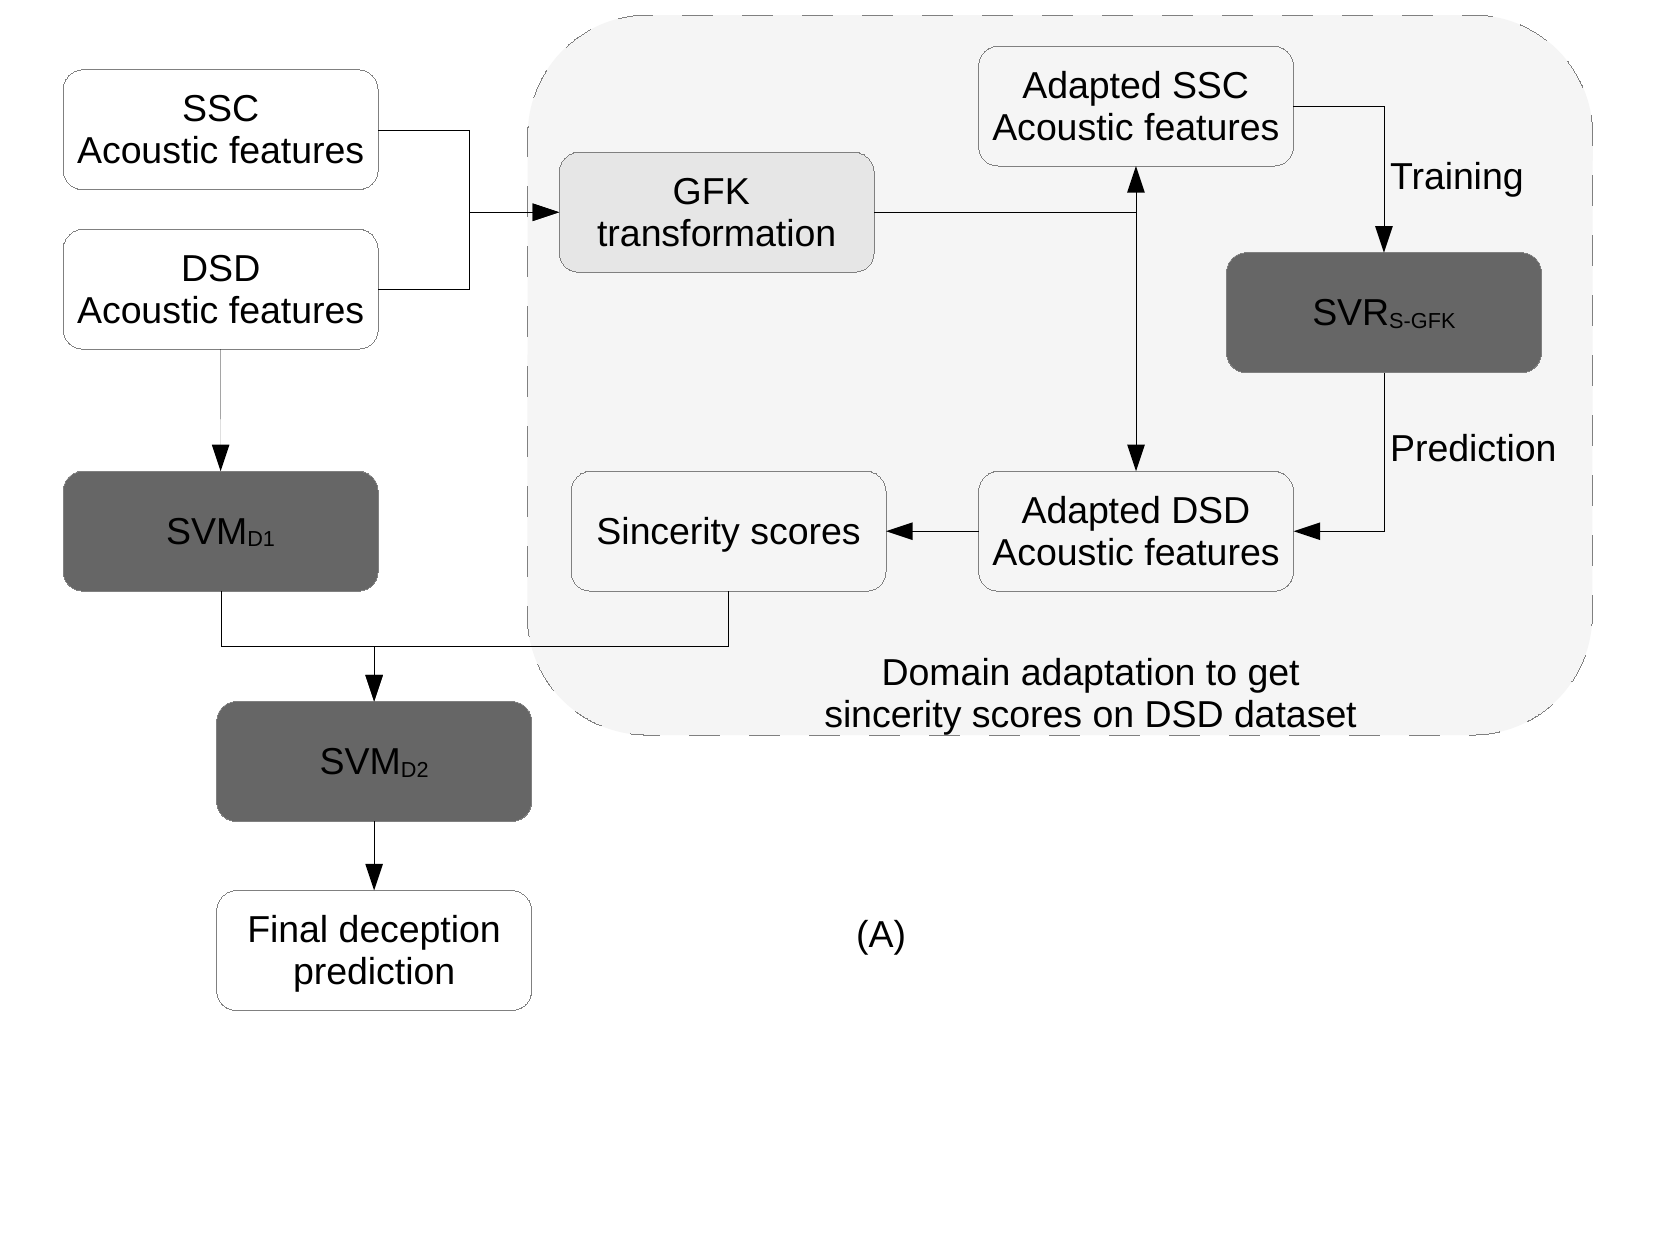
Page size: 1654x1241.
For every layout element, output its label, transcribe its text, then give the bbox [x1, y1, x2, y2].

text_box Adapted DSD Acoustic features [978, 471, 1294, 592]
text_box SVMD2 [216, 701, 532, 822]
text_box (A) [841, 905, 947, 963]
text_box Final deception prediction [216, 890, 532, 1011]
text_box DSD Acoustic features [63, 229, 379, 350]
text_box SSC Acoustic features [63, 69, 379, 190]
text_box SVMD1 [63, 471, 379, 592]
text_box Sincerity scores [571, 471, 887, 592]
text_box Prediction [1375, 419, 1578, 477]
text_box Adapted SSC Acoustic features [978, 46, 1294, 167]
text_box GFK transformation [559, 152, 875, 273]
text_box Training [1375, 148, 1556, 205]
text_box [527, 213, 1136, 646]
text_box SVRS-GFK [1226, 252, 1542, 373]
text_box [1137, 107, 1384, 531]
text_box [527, 15, 1593, 736]
text_box Domain adaptation to get sincerity scores on DSD dataset [798, 644, 1384, 744]
